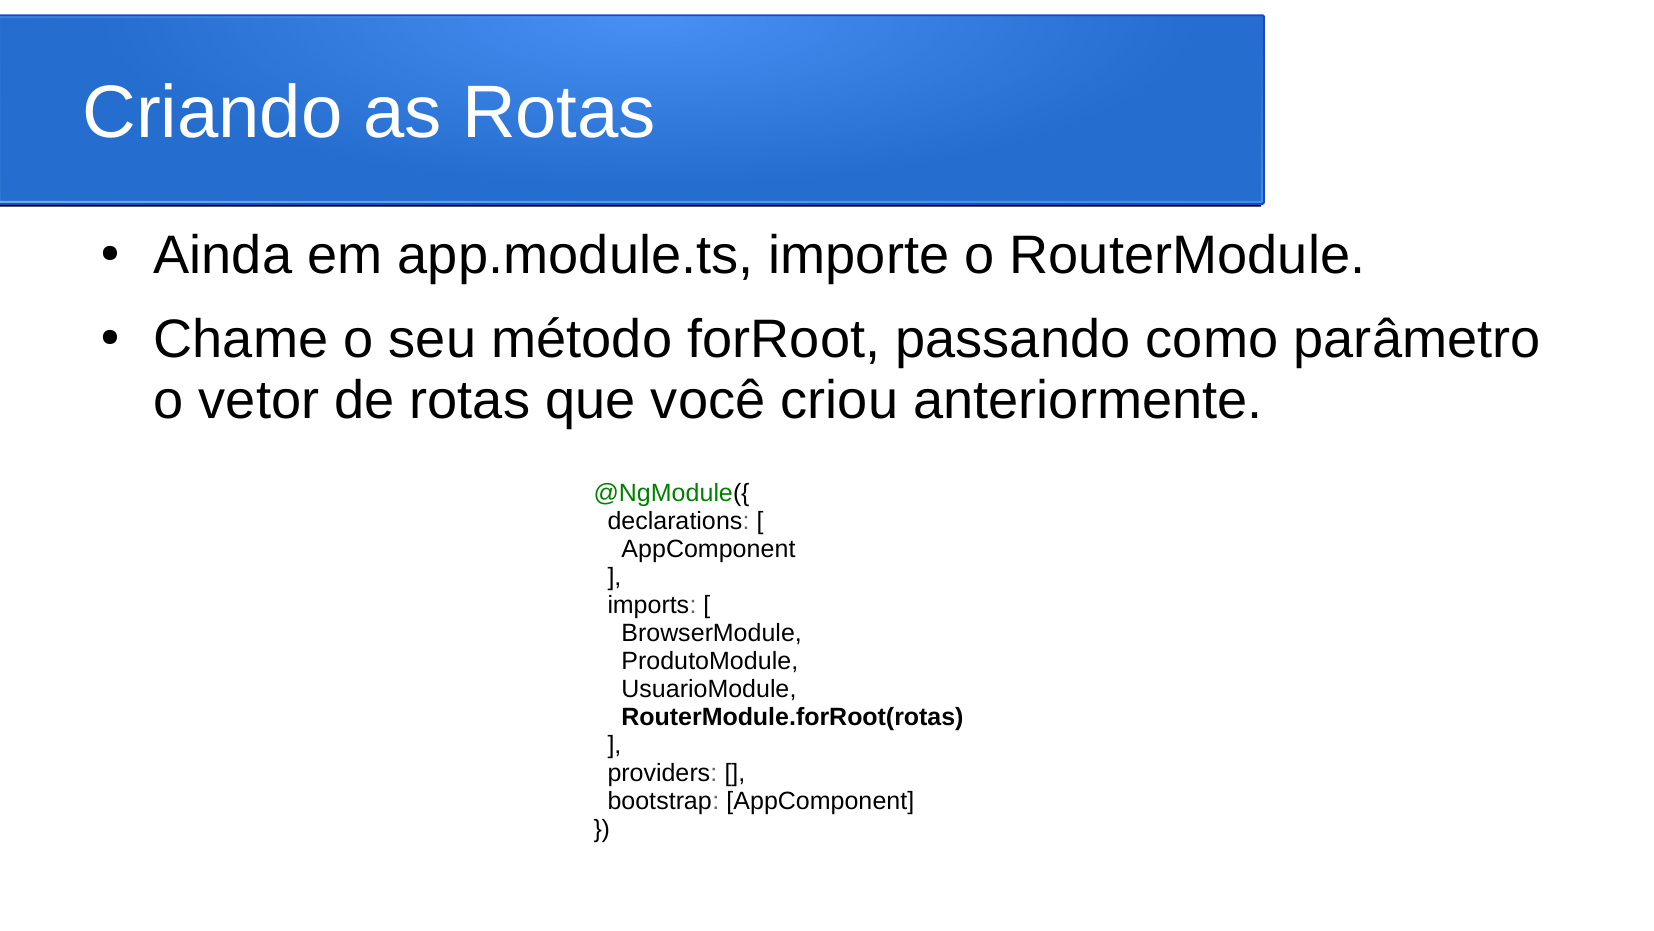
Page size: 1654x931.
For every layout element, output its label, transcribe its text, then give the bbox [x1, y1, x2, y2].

text_box @NgModule({ declarations: [ AppComponent ], imports: [ BrowserModule, ProdutoModule, UsuarioModule, RouterModule.forRoot(rotas) ], providers: [], bootstrap: [AppComponent] }) [578, 471, 993, 851]
list Ainda em app.module.ts, importe o RouterModule. Chame o seu método forRoot, passando como parâmetro o vetor de rotas que você criou anteriormente. [82, 224, 1571, 764]
title Criando as Rotas [82, 35, 1235, 189]
